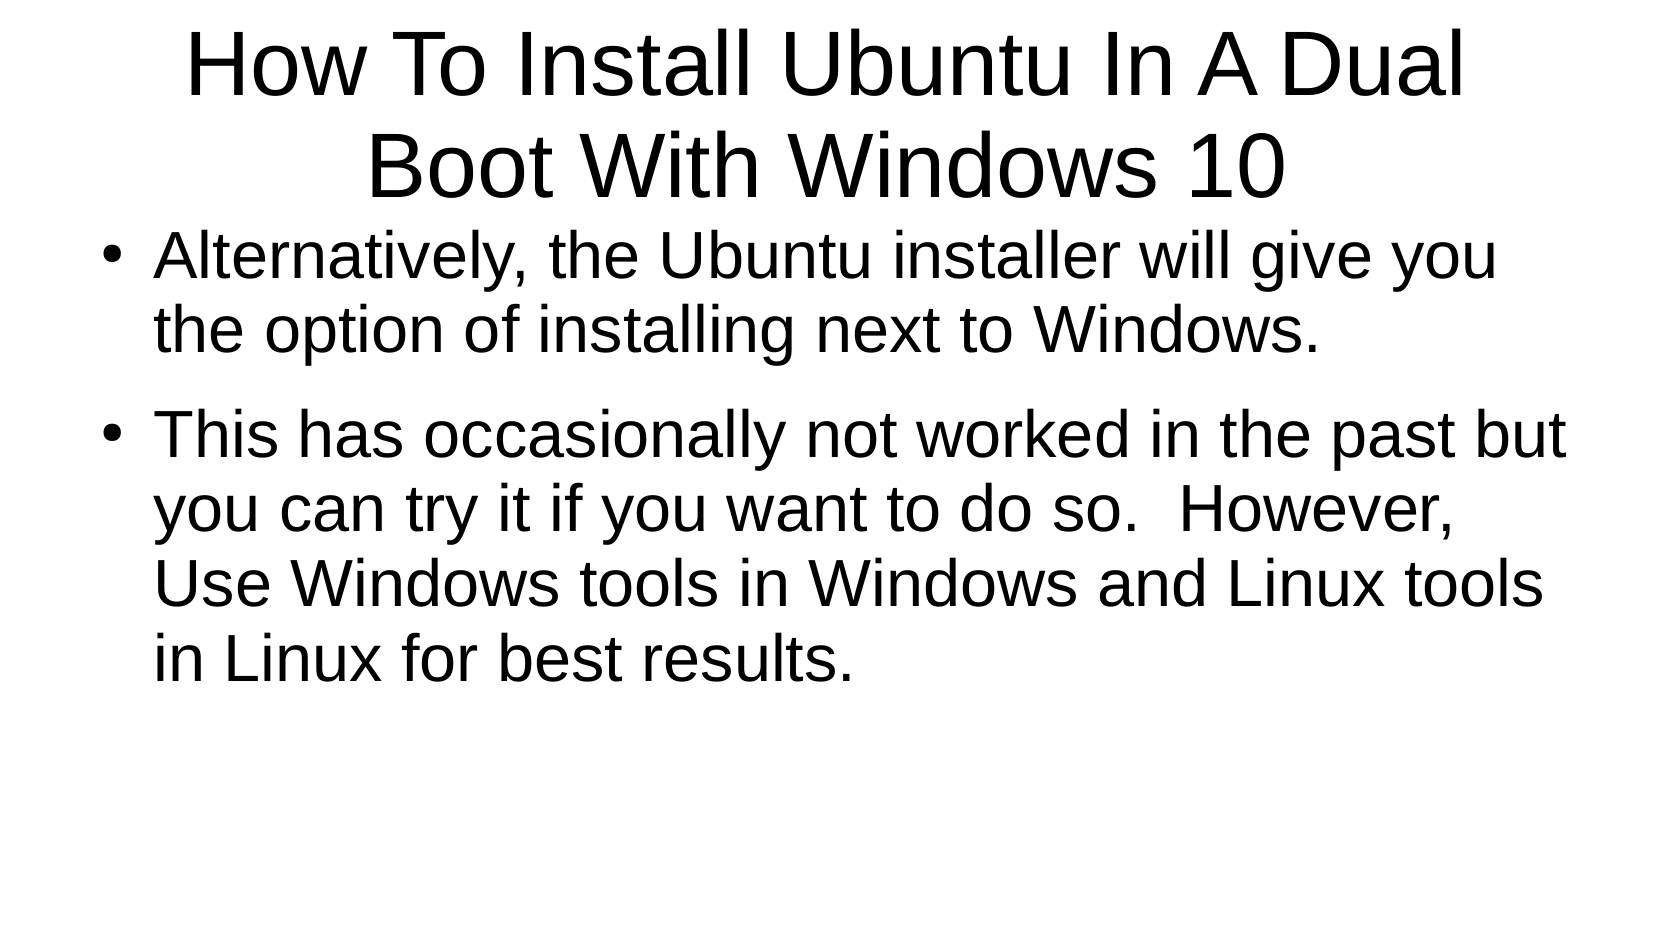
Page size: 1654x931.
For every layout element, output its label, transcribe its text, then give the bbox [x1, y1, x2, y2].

list Alternatively, the Ubuntu installer will give you the option of installing next to Windows. This has occasionally not worked in the past but you can try it if you want to do so. However, Use Windows tools in Windows and Linux tools in Linux for best results. [82, 217, 1571, 758]
title How To Install Ubuntu In A Dual Boot With Windows 10 [82, 12, 1571, 217]
